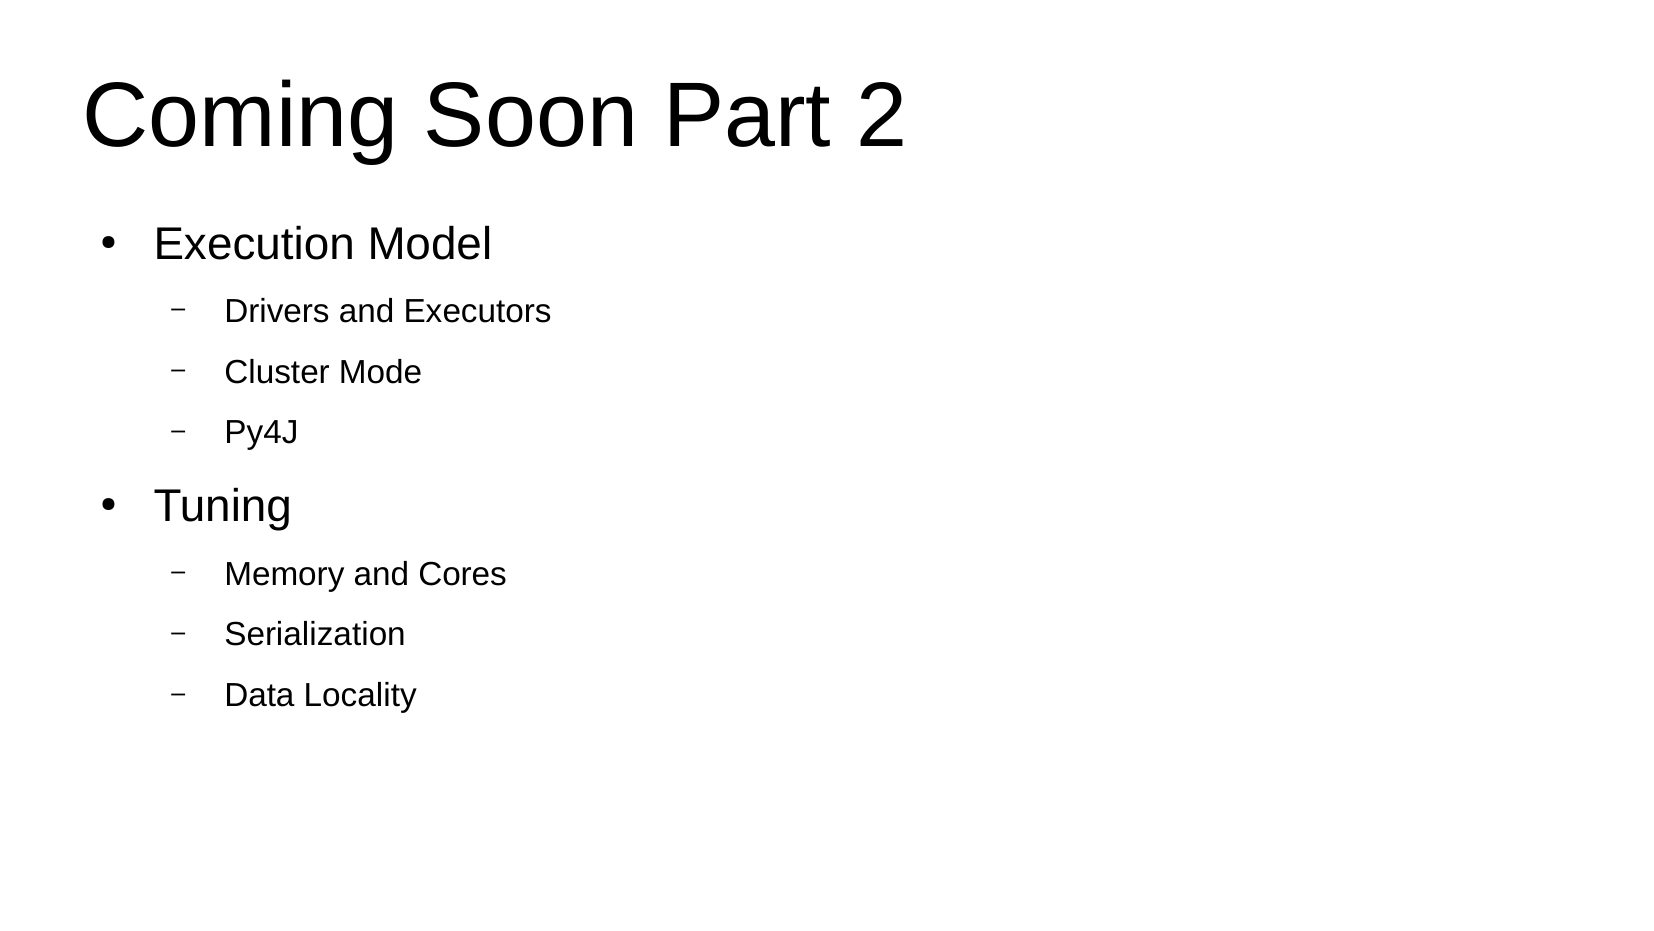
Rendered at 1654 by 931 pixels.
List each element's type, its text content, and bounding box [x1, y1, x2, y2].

title Coming Soon Part 2 [82, 37, 1571, 193]
list Execution Model Drivers and Executors Cluster Mode Py4J Tuning Memory and Cores Serialization Data Locality [82, 217, 1571, 758]
